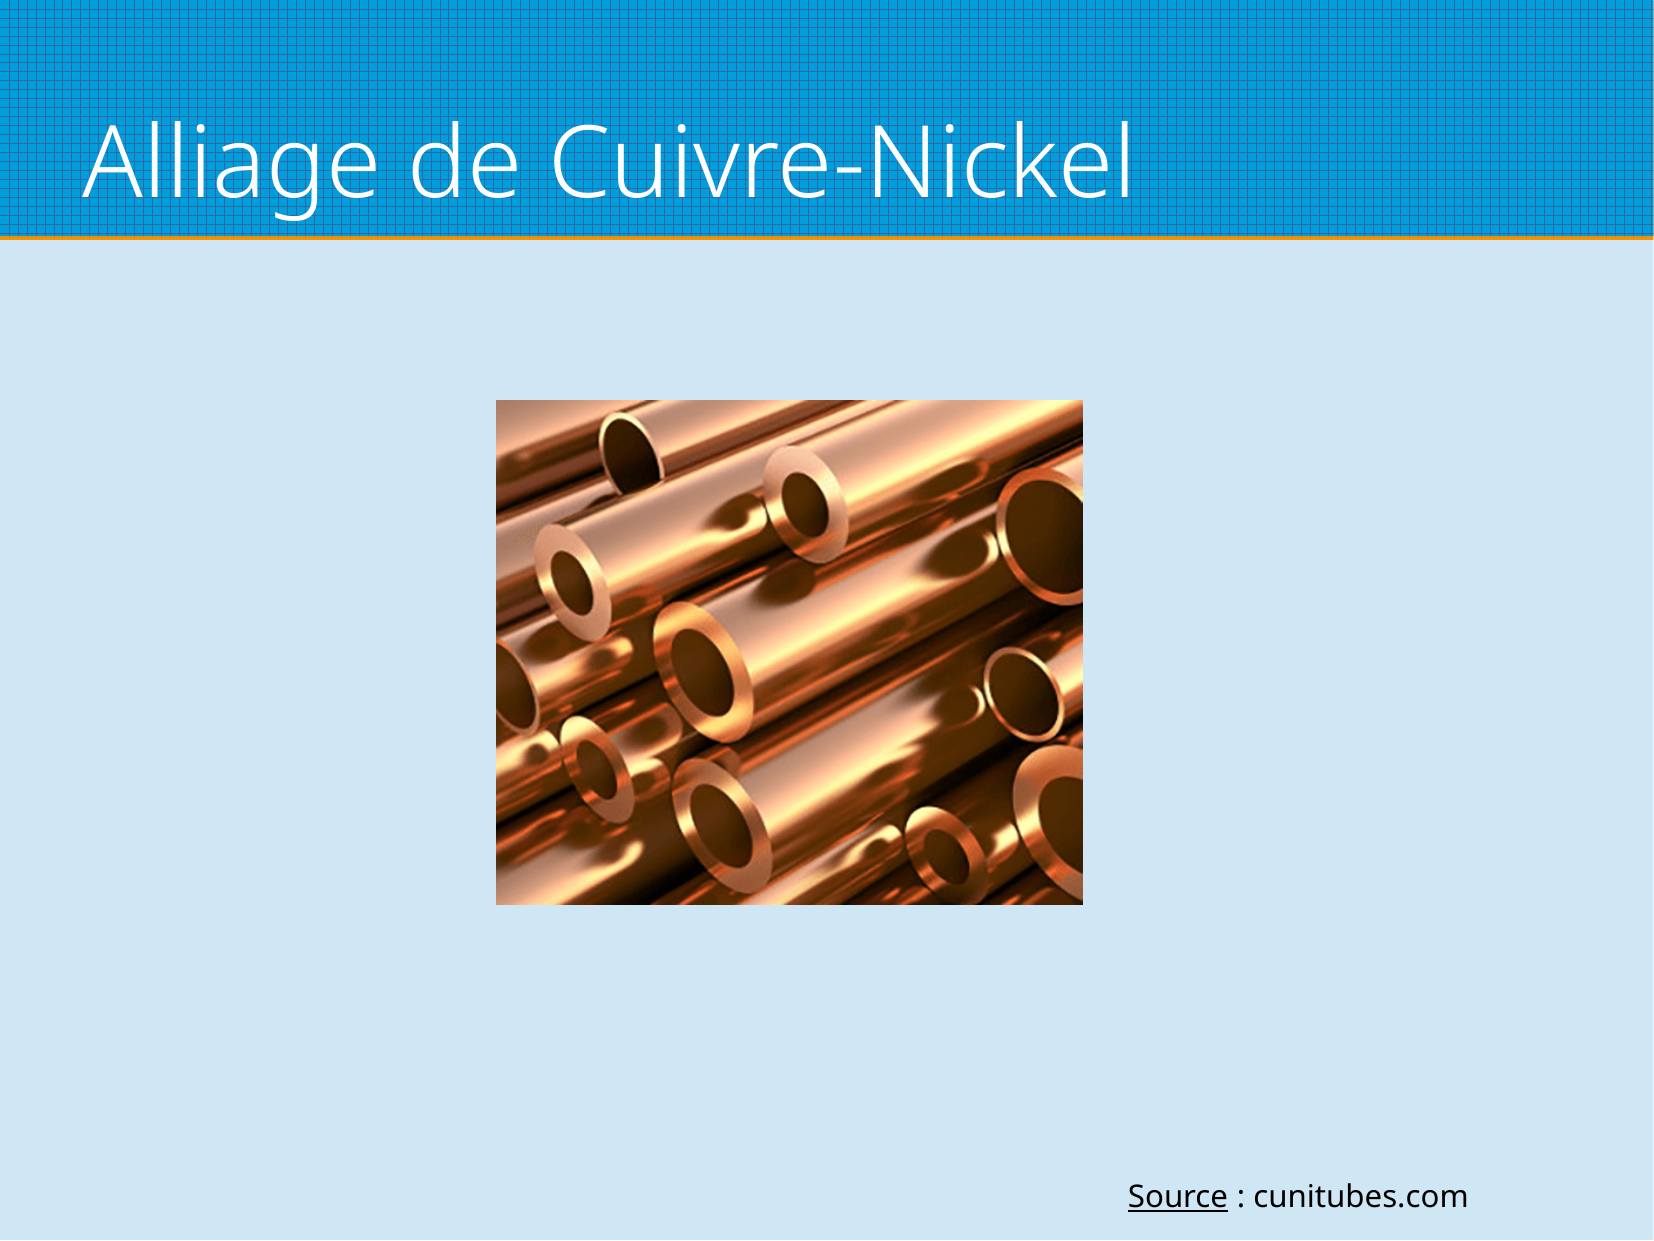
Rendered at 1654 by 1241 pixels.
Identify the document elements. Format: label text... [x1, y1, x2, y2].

picture [496, 400, 1083, 905]
title Alliage de Cuivre-Nickel [82, 19, 1571, 227]
text_box Source : cunitubes.com [1122, 1149, 1647, 1241]
